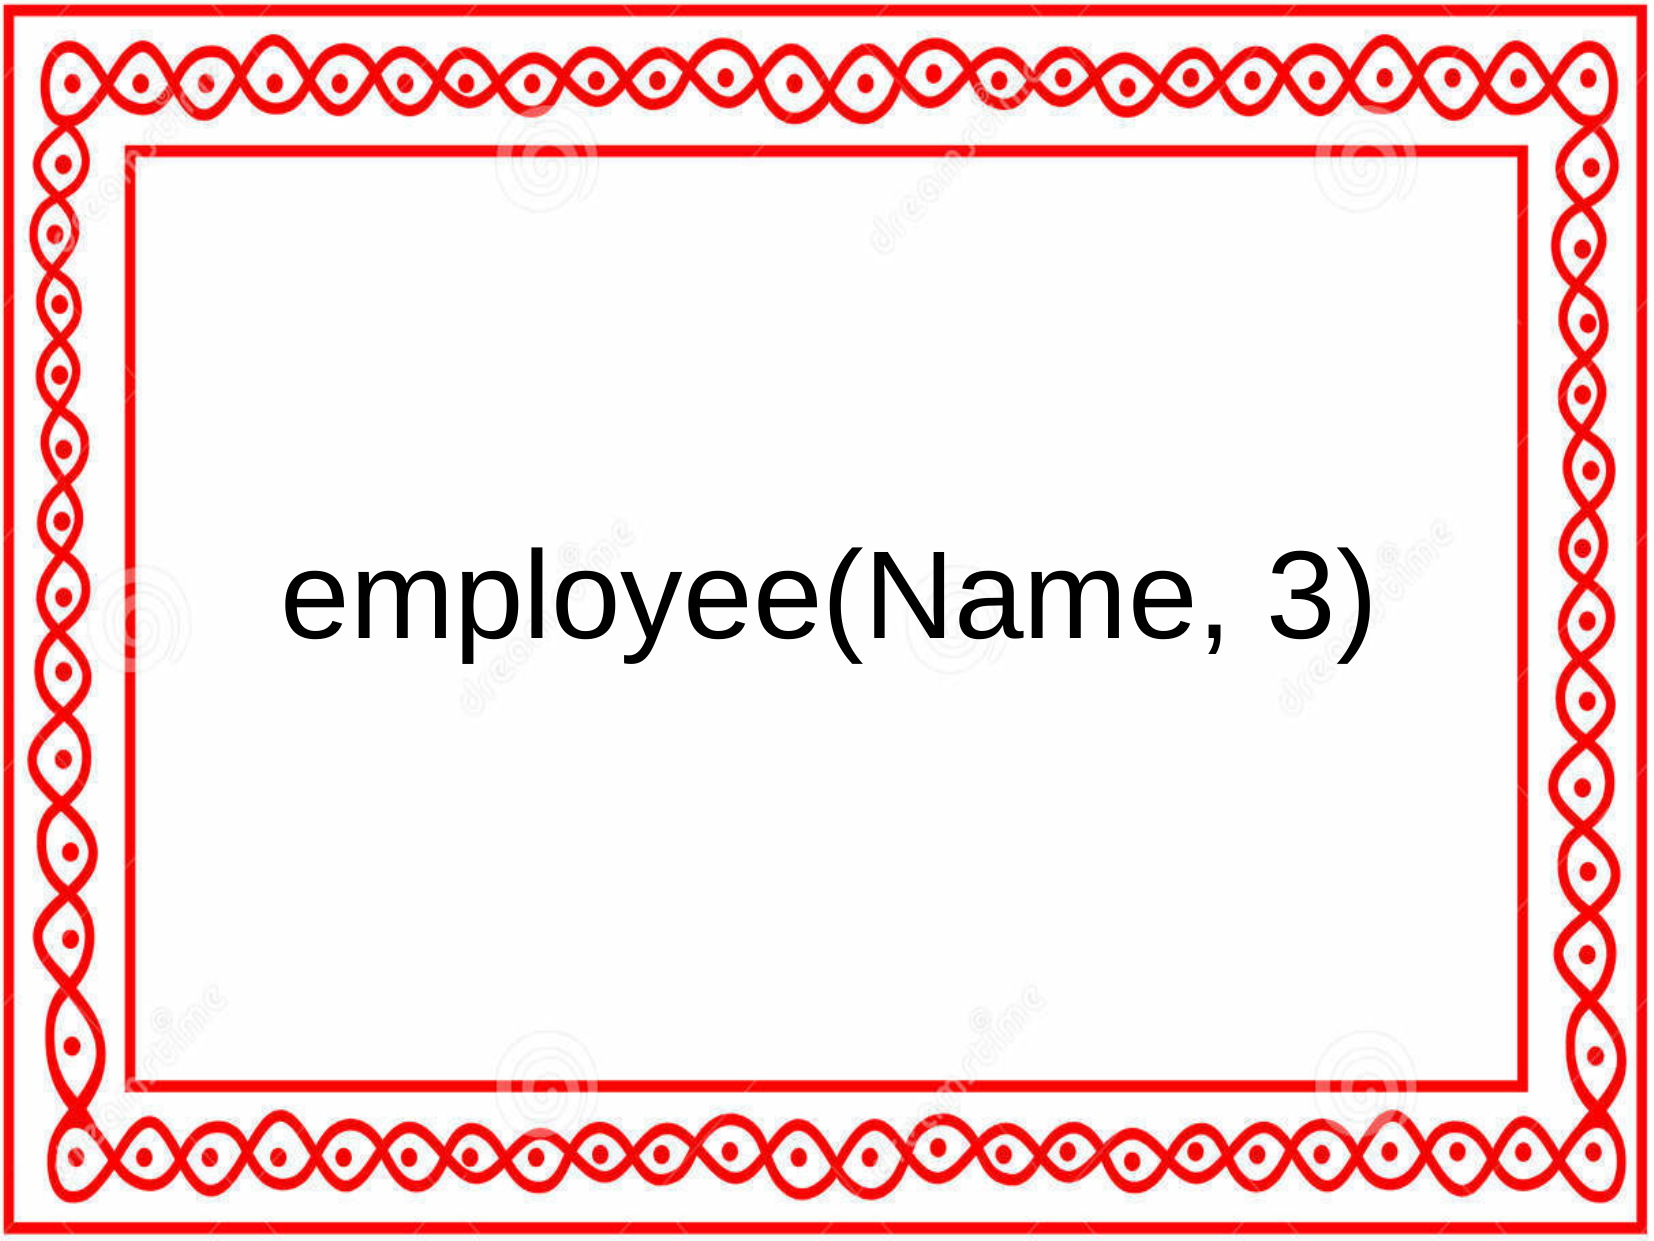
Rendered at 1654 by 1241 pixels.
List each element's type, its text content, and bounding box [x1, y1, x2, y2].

picture [0, 0, 1654, 1241]
subtitle employee(Name, 3) [135, 152, 1516, 1114]
